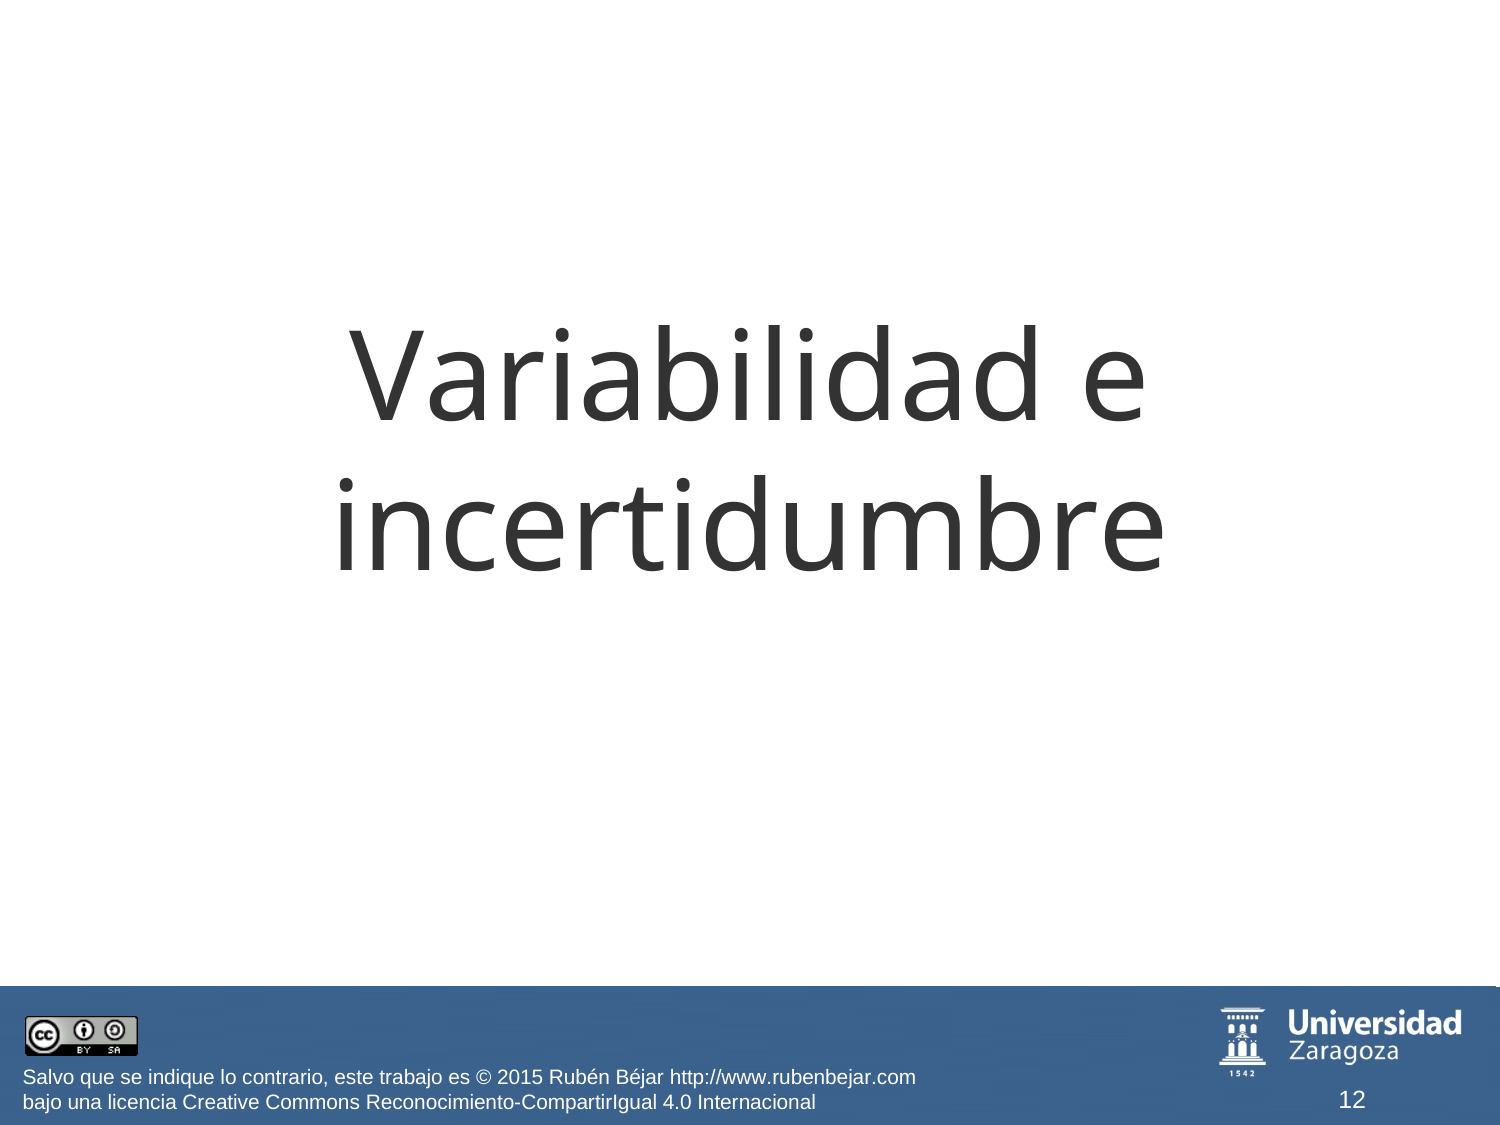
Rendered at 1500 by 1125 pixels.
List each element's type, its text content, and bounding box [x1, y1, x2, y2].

picture [0, 986, 1500, 1125]
text_box Variabilidad e incertidumbre [169, 307, 1331, 585]
